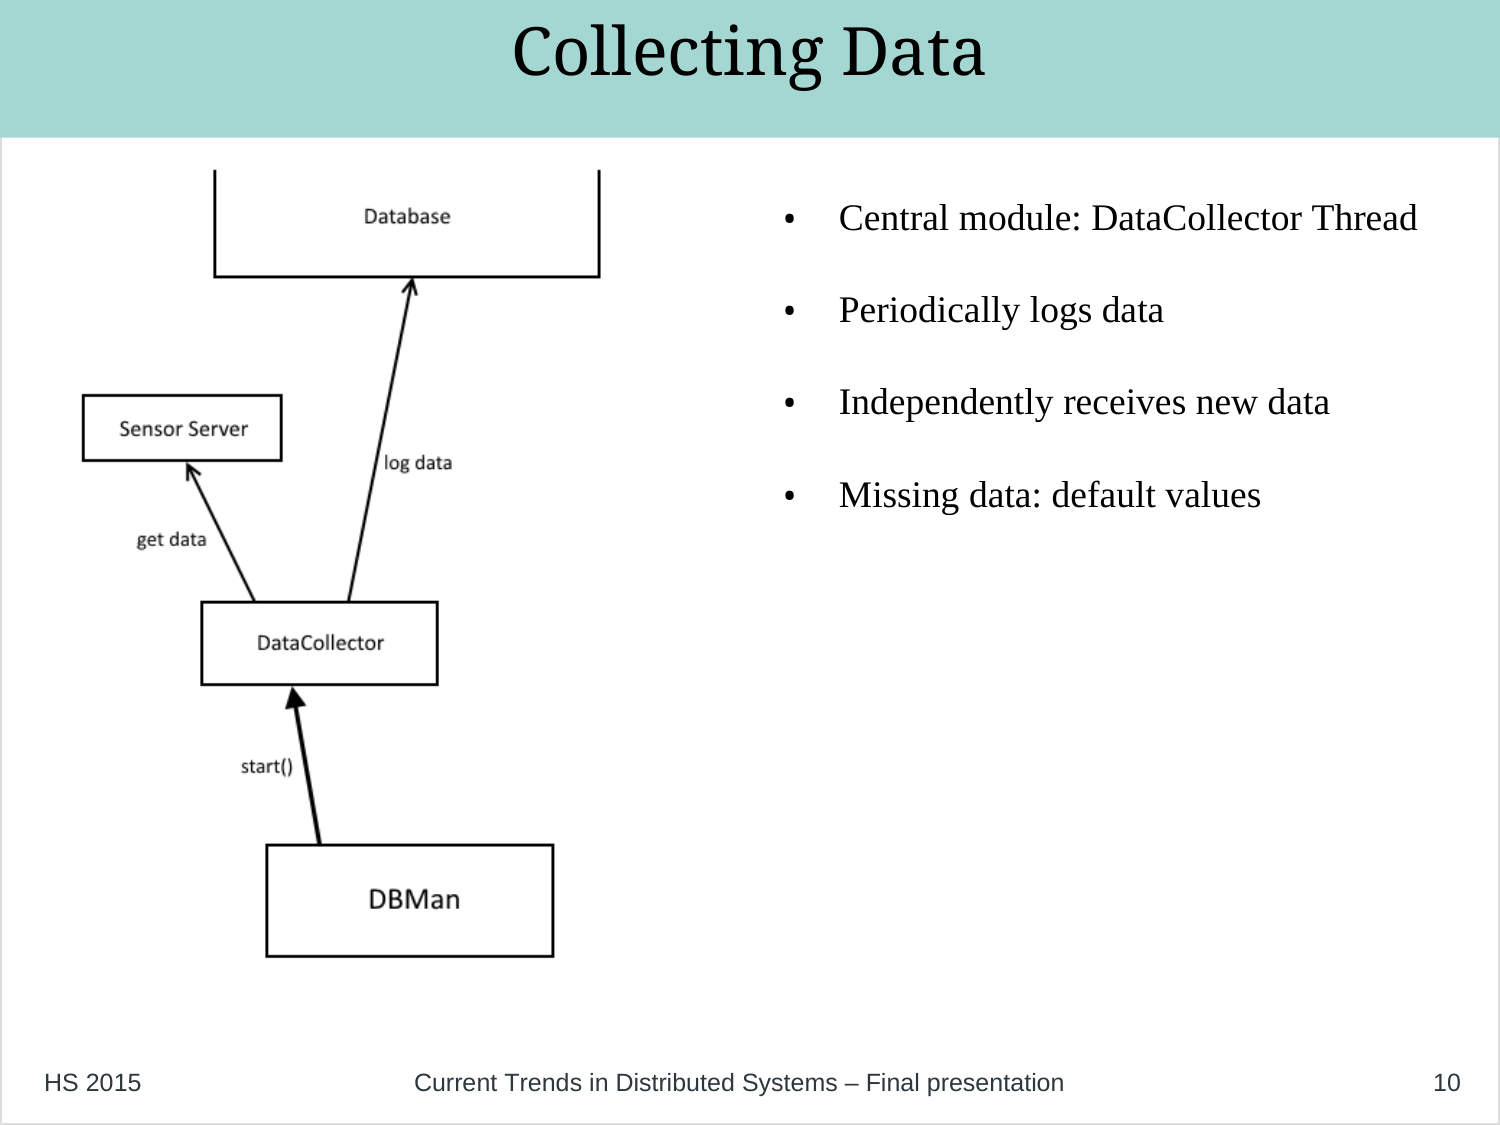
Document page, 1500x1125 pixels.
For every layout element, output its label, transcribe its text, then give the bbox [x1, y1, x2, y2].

text_box HS 2015 [29, 1058, 195, 1097]
list Central module: DataCollector Thread Periodically logs data Independently receives new data Missing data: default values [768, 147, 1476, 781]
title Collecting Data [0, 0, 1500, 138]
text_box <Nummer> [1375, 1058, 1477, 1097]
text_box Current Trends in Distributed Systems – Final presentation [300, 1058, 1201, 1107]
picture [59, 147, 621, 974]
